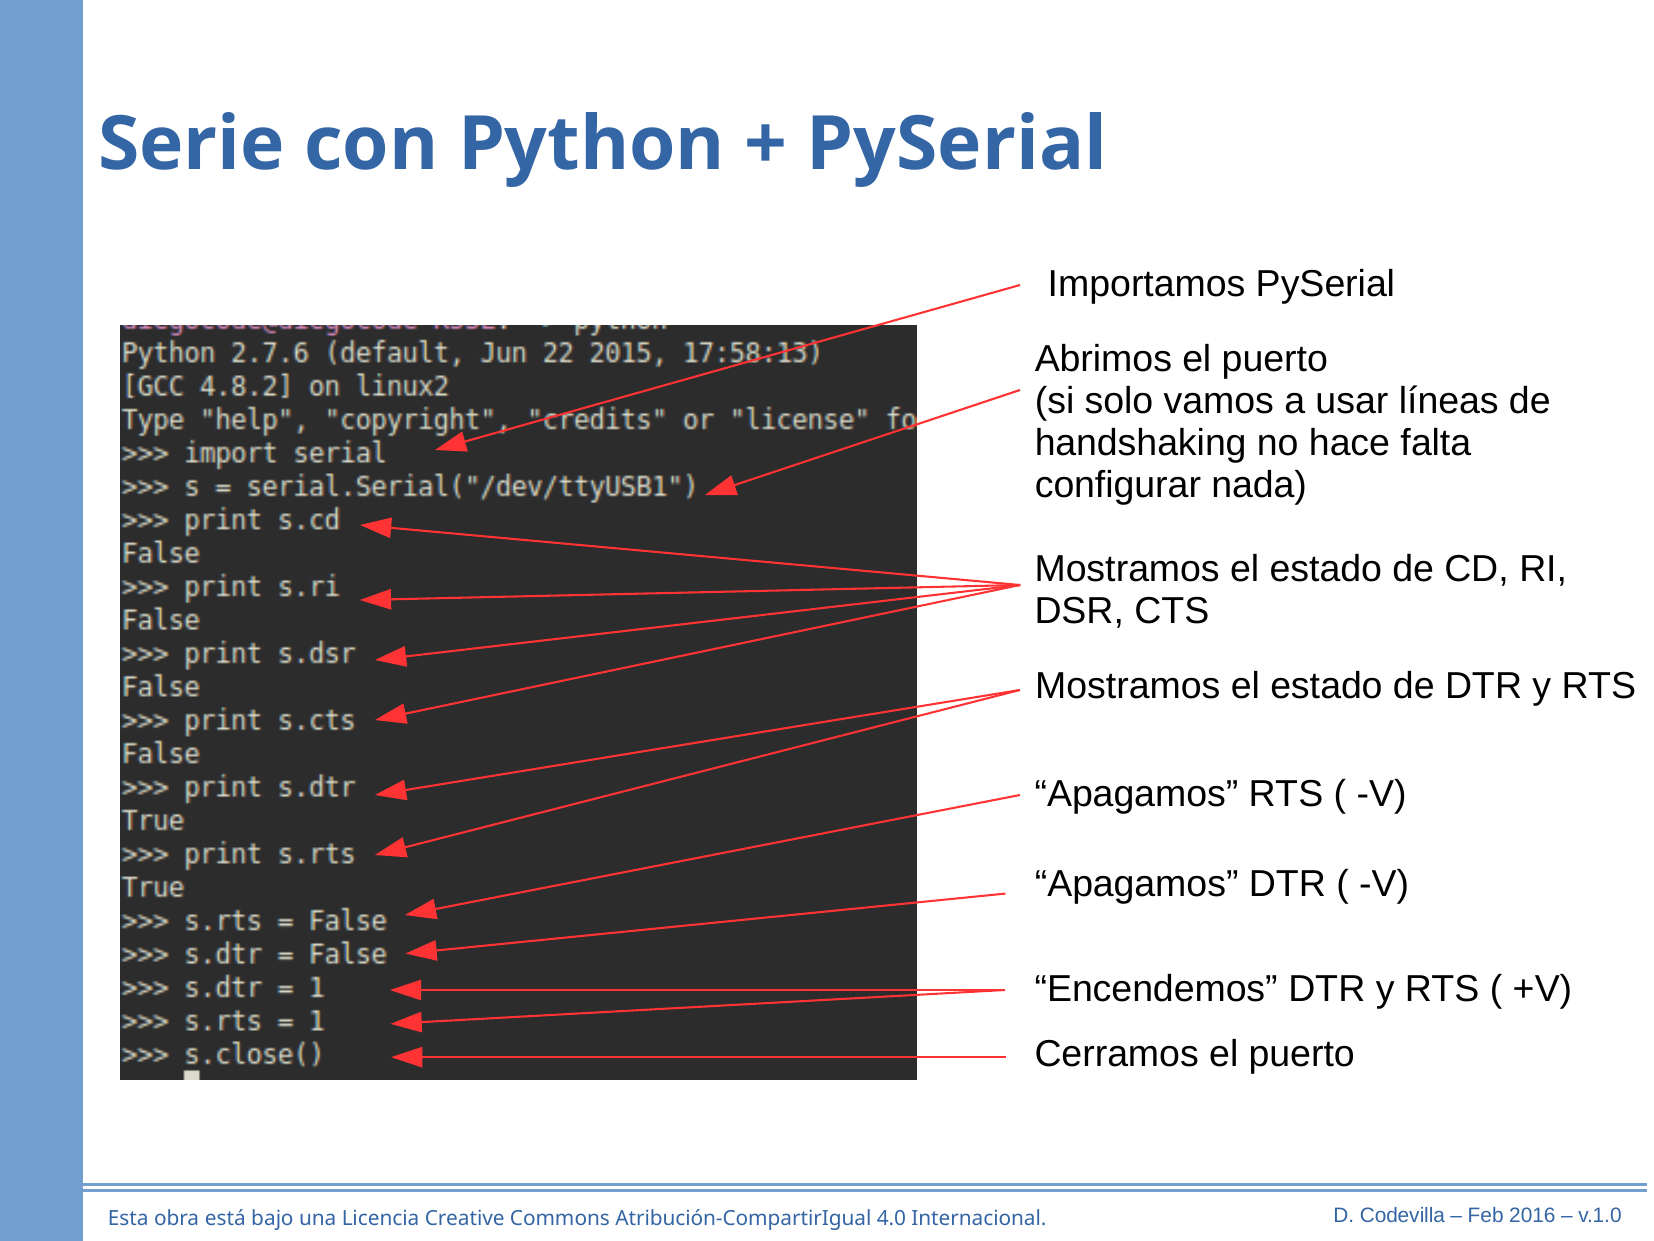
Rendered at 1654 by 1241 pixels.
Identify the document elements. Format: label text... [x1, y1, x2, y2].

text_box Cerramos el puerto [1019, 1024, 1636, 1085]
text_box “Apagamos” DTR ( -V) [1020, 855, 1636, 916]
picture [120, 325, 917, 1081]
text_box Mostramos el estado de CD, RI, DSR, CTS [1019, 540, 1606, 639]
text_box Serie con Python + PySerial [83, 30, 1641, 134]
text_box Abrimos el puerto (si solo vamos a usar líneas de handshaking no hace falta configurar nada) [1020, 330, 1577, 513]
text_box Mostramos el estado de DTR y RTS [1020, 657, 1654, 718]
text_box “Apagamos” RTS ( -V) [1019, 765, 1636, 826]
text_box Importamos PySerial [1032, 255, 1411, 312]
text_box “Encendemos” DTR y RTS ( +V) [1019, 960, 1636, 1021]
